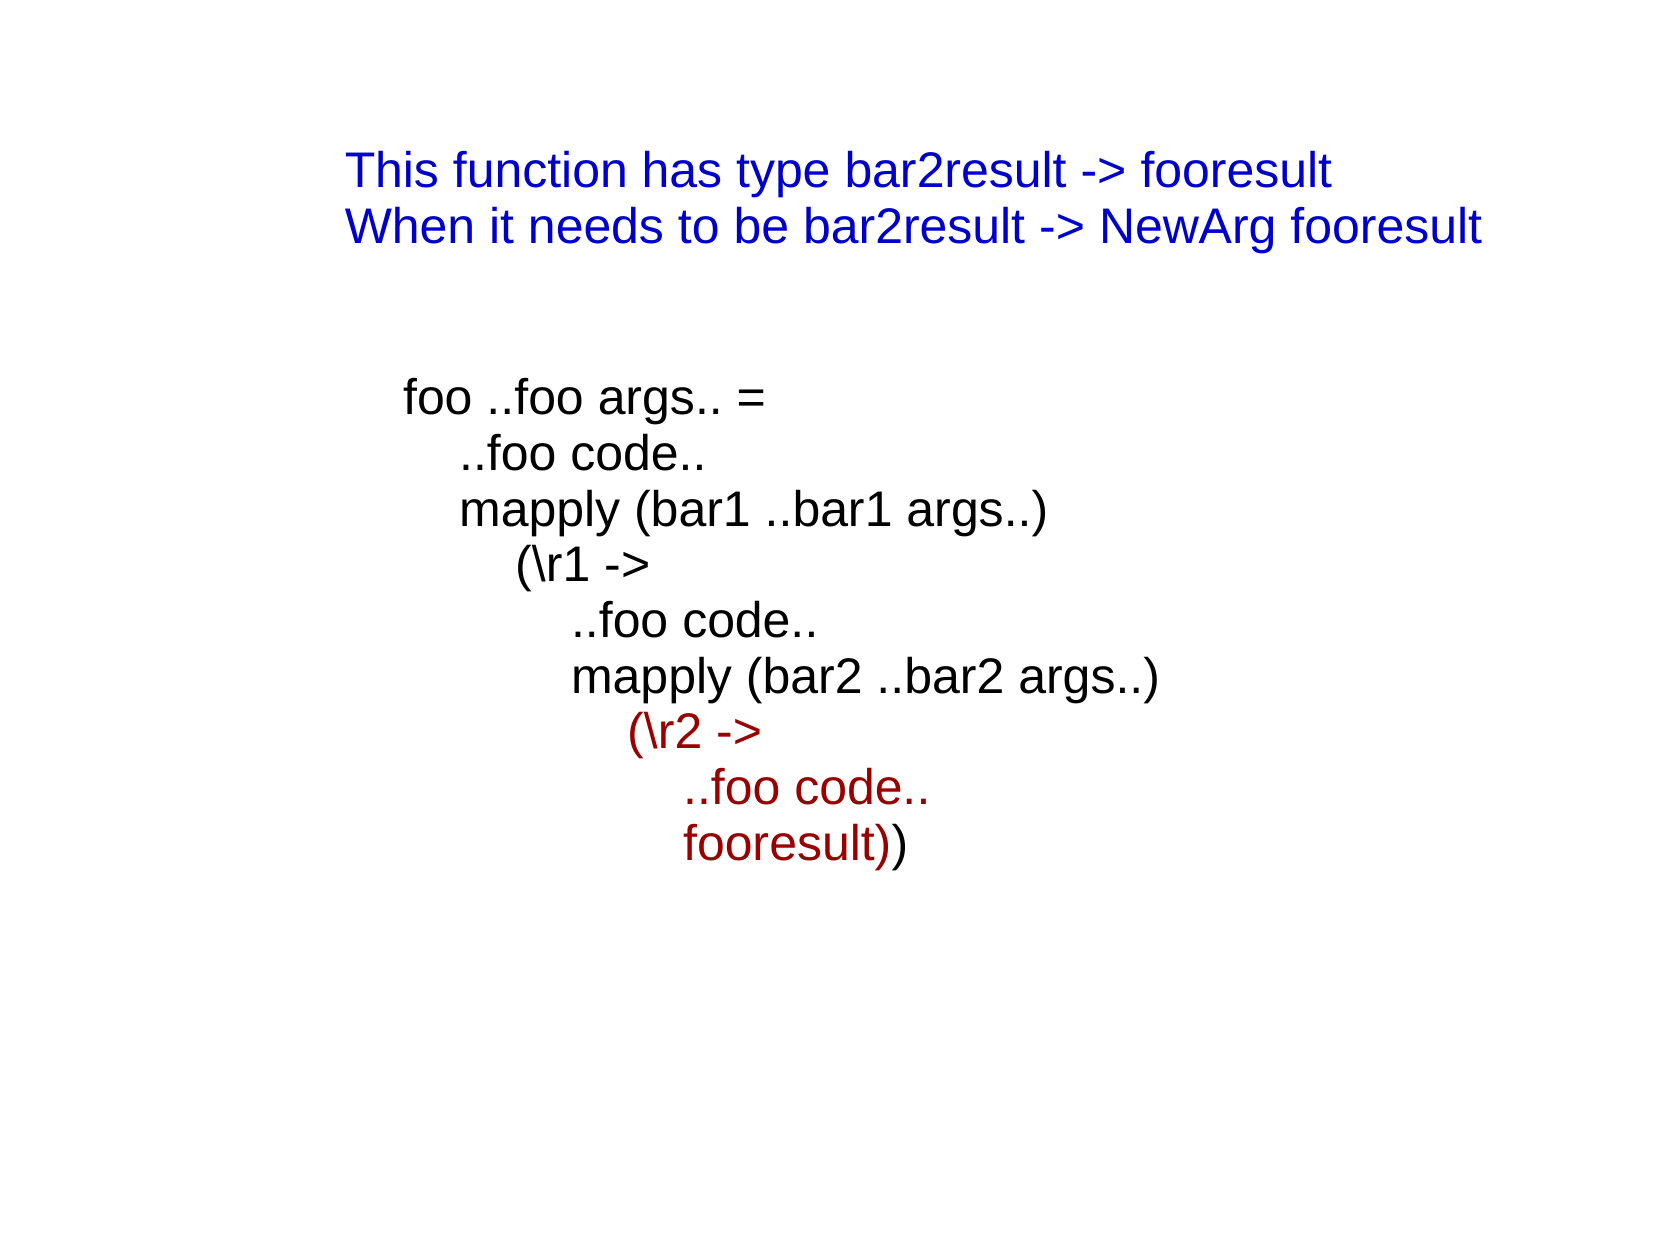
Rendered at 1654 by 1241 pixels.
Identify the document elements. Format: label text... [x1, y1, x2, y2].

subtitle foo ..foo args.. = ..foo code.. mapply (bar1 ..bar1 args..) (\r1 -> ..foo code.. mapply (bar2 ..bar2 args..) (\r2 -> ..foo code.. fooresult)) [403, 322, 1251, 918]
text_box This function has type bar2result -> fooresult When it needs to be bar2result -> NewArg fooresult [330, 134, 1498, 263]
